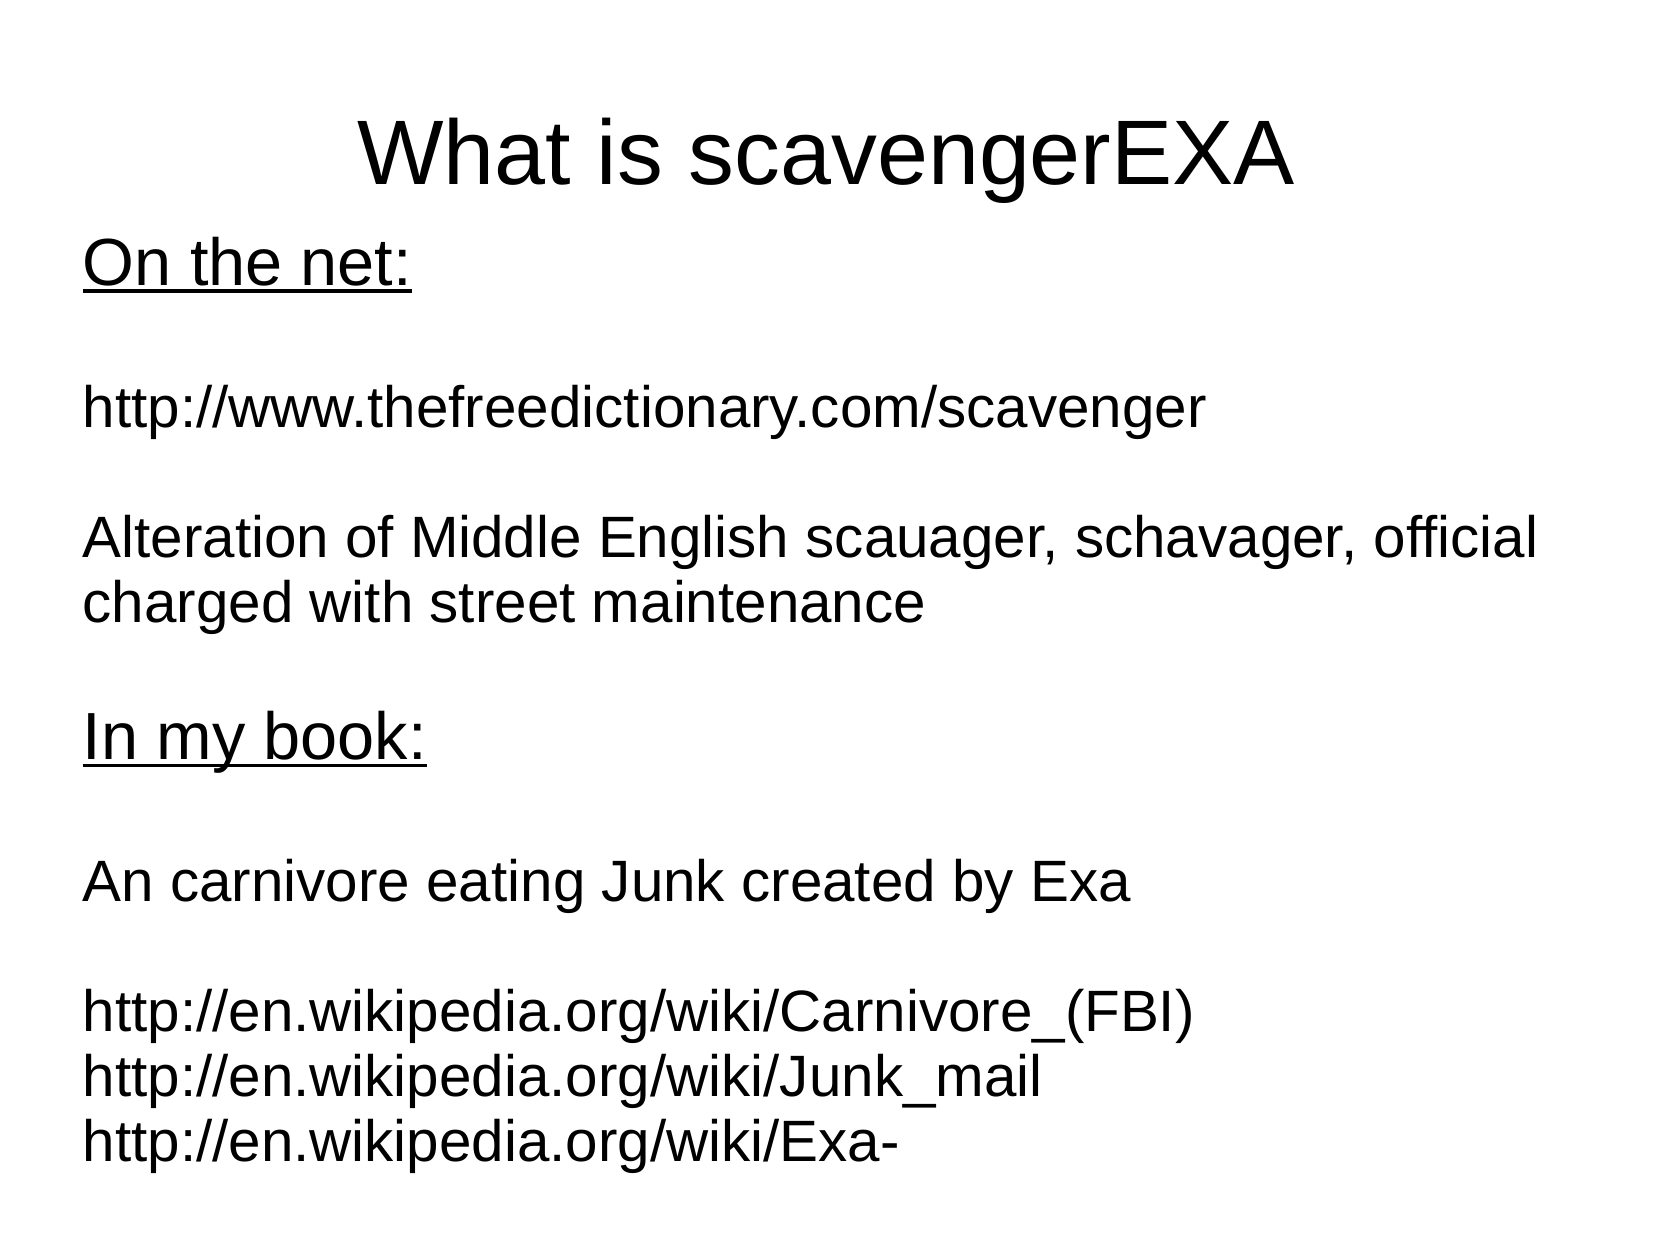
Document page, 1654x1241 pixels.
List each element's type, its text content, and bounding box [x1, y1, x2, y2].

subtitle On the net: http://www.thefreedictionary.com/scavenger Alteration of Middle English scauager, schavager, official charged with street maintenance In my book: An carnivore eating Junk created by Exa http://en.wikipedia.org/wiki/Carnivore_(FBI) http://en.wikipedia.org/wiki/Junk_mail http://en.wikipedia.org/wiki/Exa- [82, 225, 1571, 1174]
title What is scavengerEXA [82, 56, 1571, 225]
